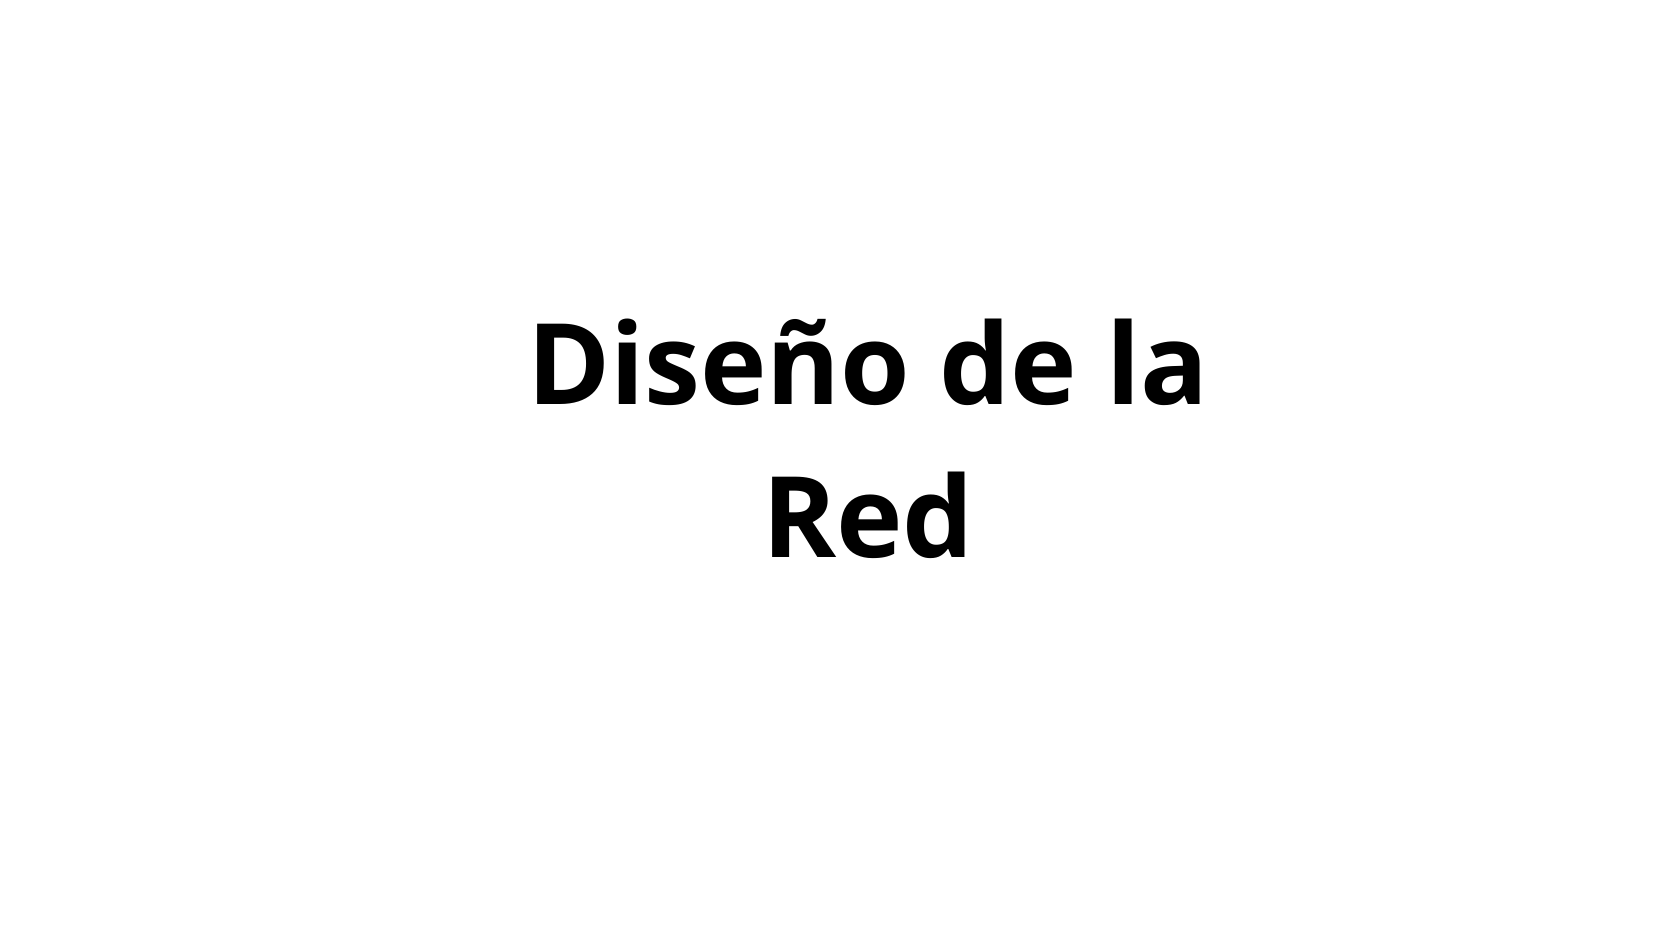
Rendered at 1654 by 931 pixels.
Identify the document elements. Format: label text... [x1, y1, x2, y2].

subtitle Diseño de la Red [407, 118, 1329, 758]
